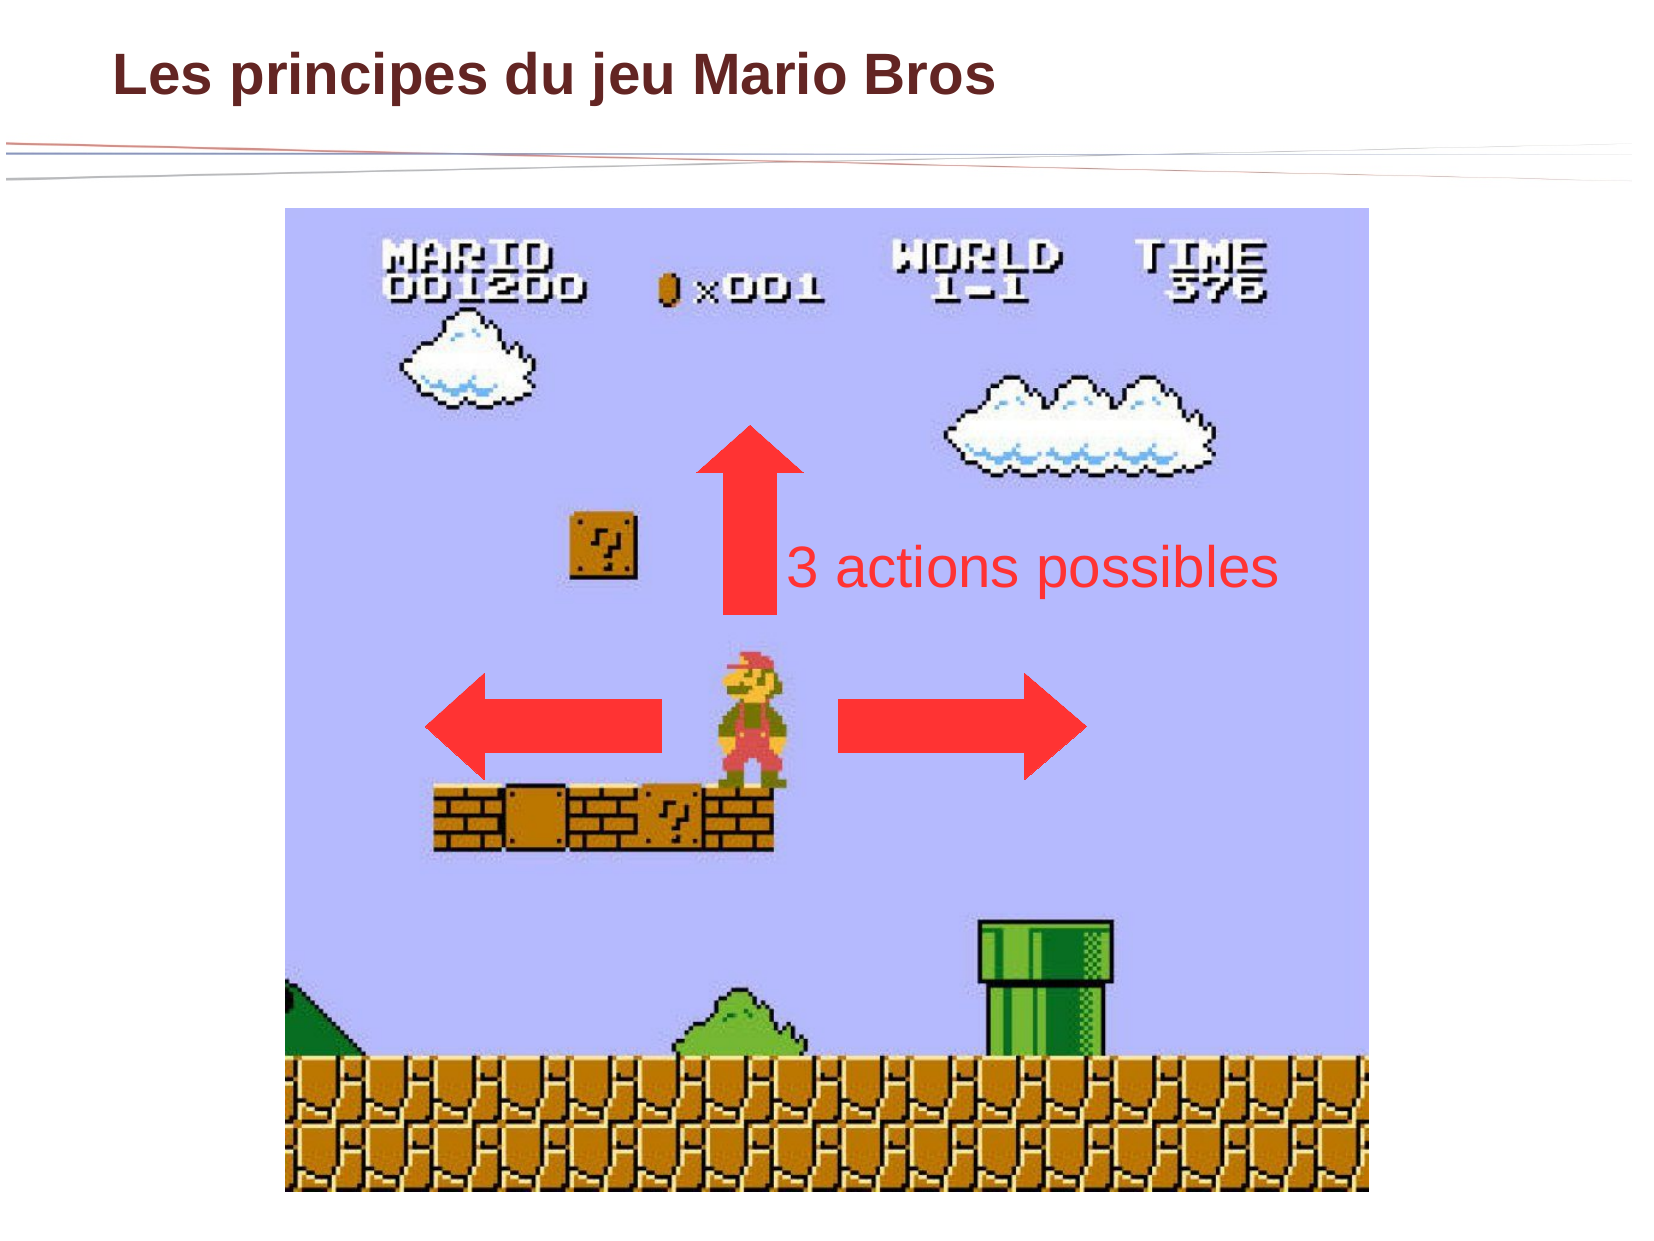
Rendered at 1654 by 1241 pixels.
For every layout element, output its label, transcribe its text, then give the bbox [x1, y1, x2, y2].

text_box [838, 674, 1087, 780]
picture [6, 133, 1632, 1192]
text_box 3 actions possibles [771, 527, 1296, 674]
text_box [425, 673, 662, 780]
text_box [696, 425, 804, 615]
title Les principes du jeu Mario Bros [0, 11, 1111, 130]
